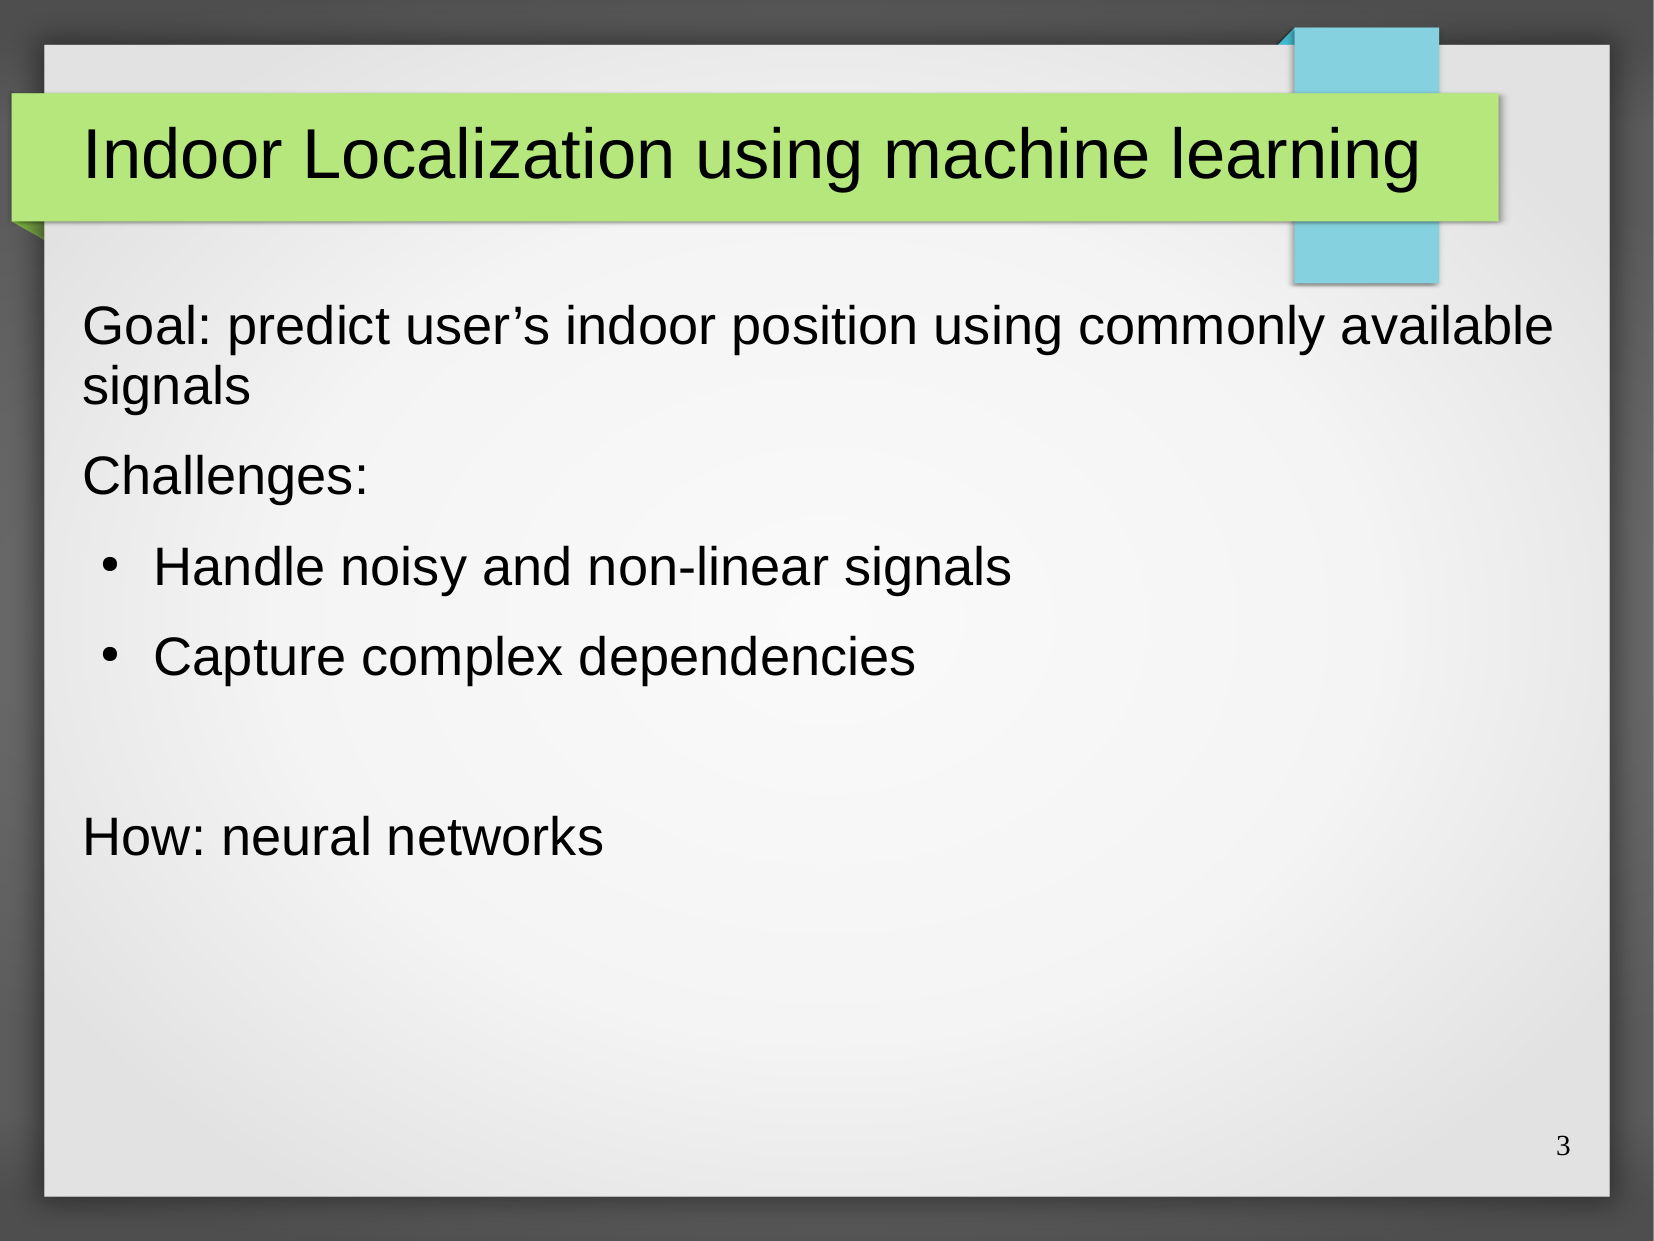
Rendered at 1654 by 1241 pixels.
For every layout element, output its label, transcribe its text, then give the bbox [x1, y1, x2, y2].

list Goal: predict user’s indoor position using commonly available signals Challenges: Handle noisy and non-linear signals Capture complex dependencies How: neural networks [82, 295, 1571, 1015]
picture [0, 0, 1654, 1241]
title Indoor Localization using machine learning [82, 74, 1441, 233]
